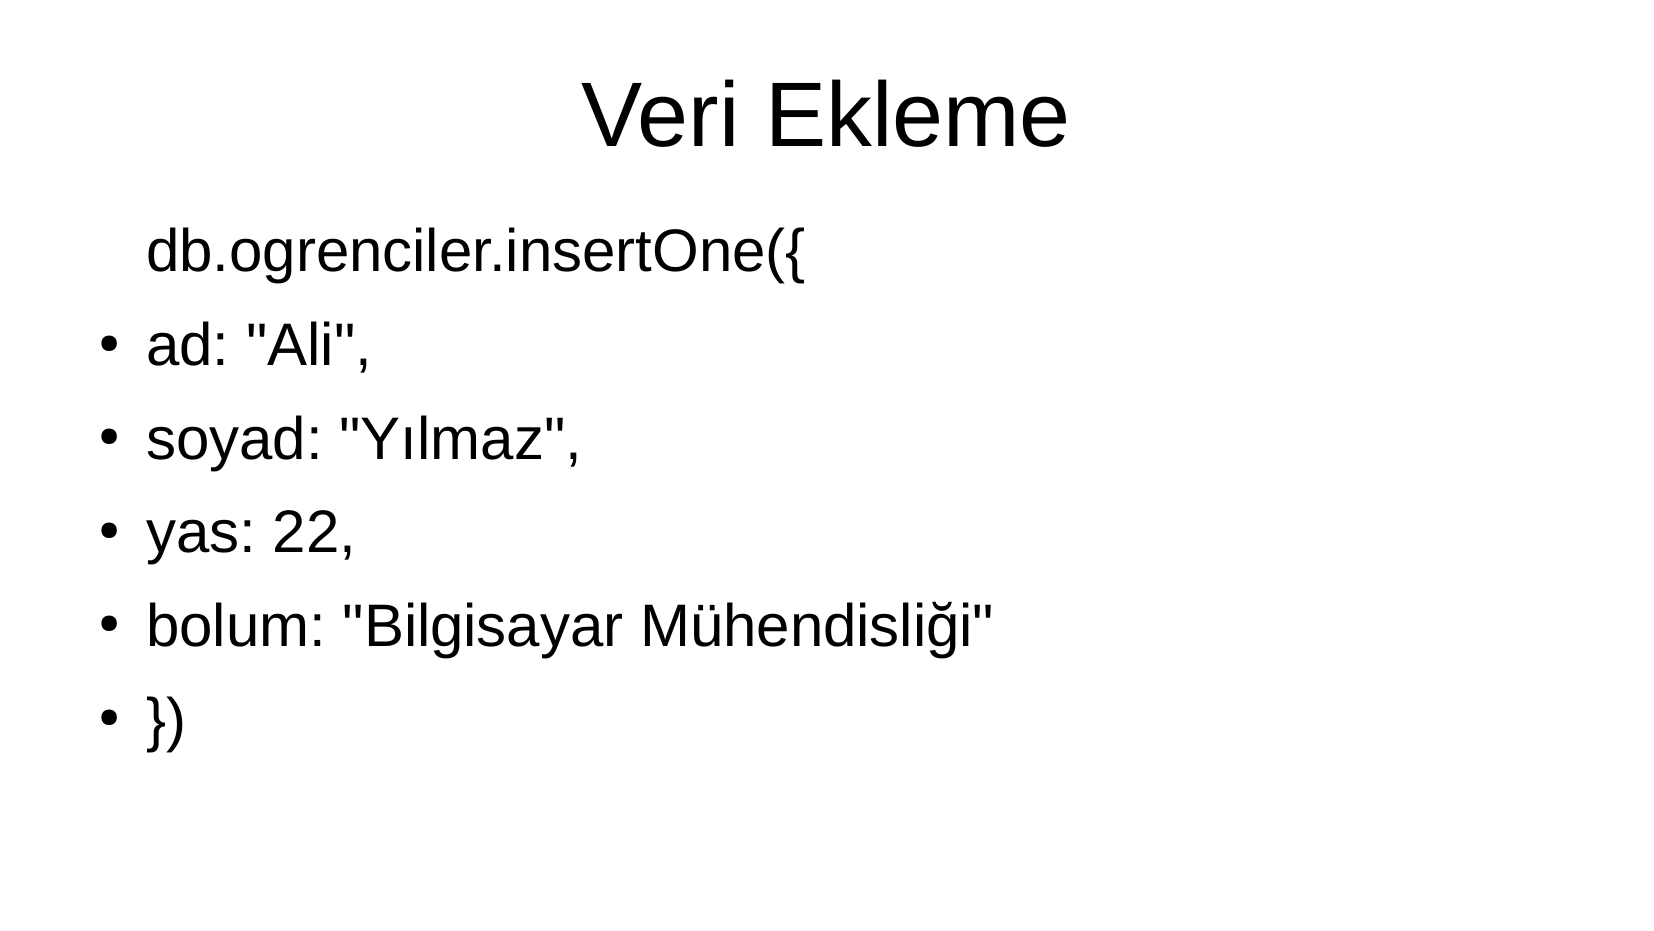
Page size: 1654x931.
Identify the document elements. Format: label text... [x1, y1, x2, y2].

list db.ogrenciler.insertOne({ ad: "Ali", soyad: "Yılmaz", yas: 22, bolum: "Bilgisayar Mühendisliği" }) [82, 217, 1571, 758]
title Veri Ekleme [82, 37, 1571, 193]
